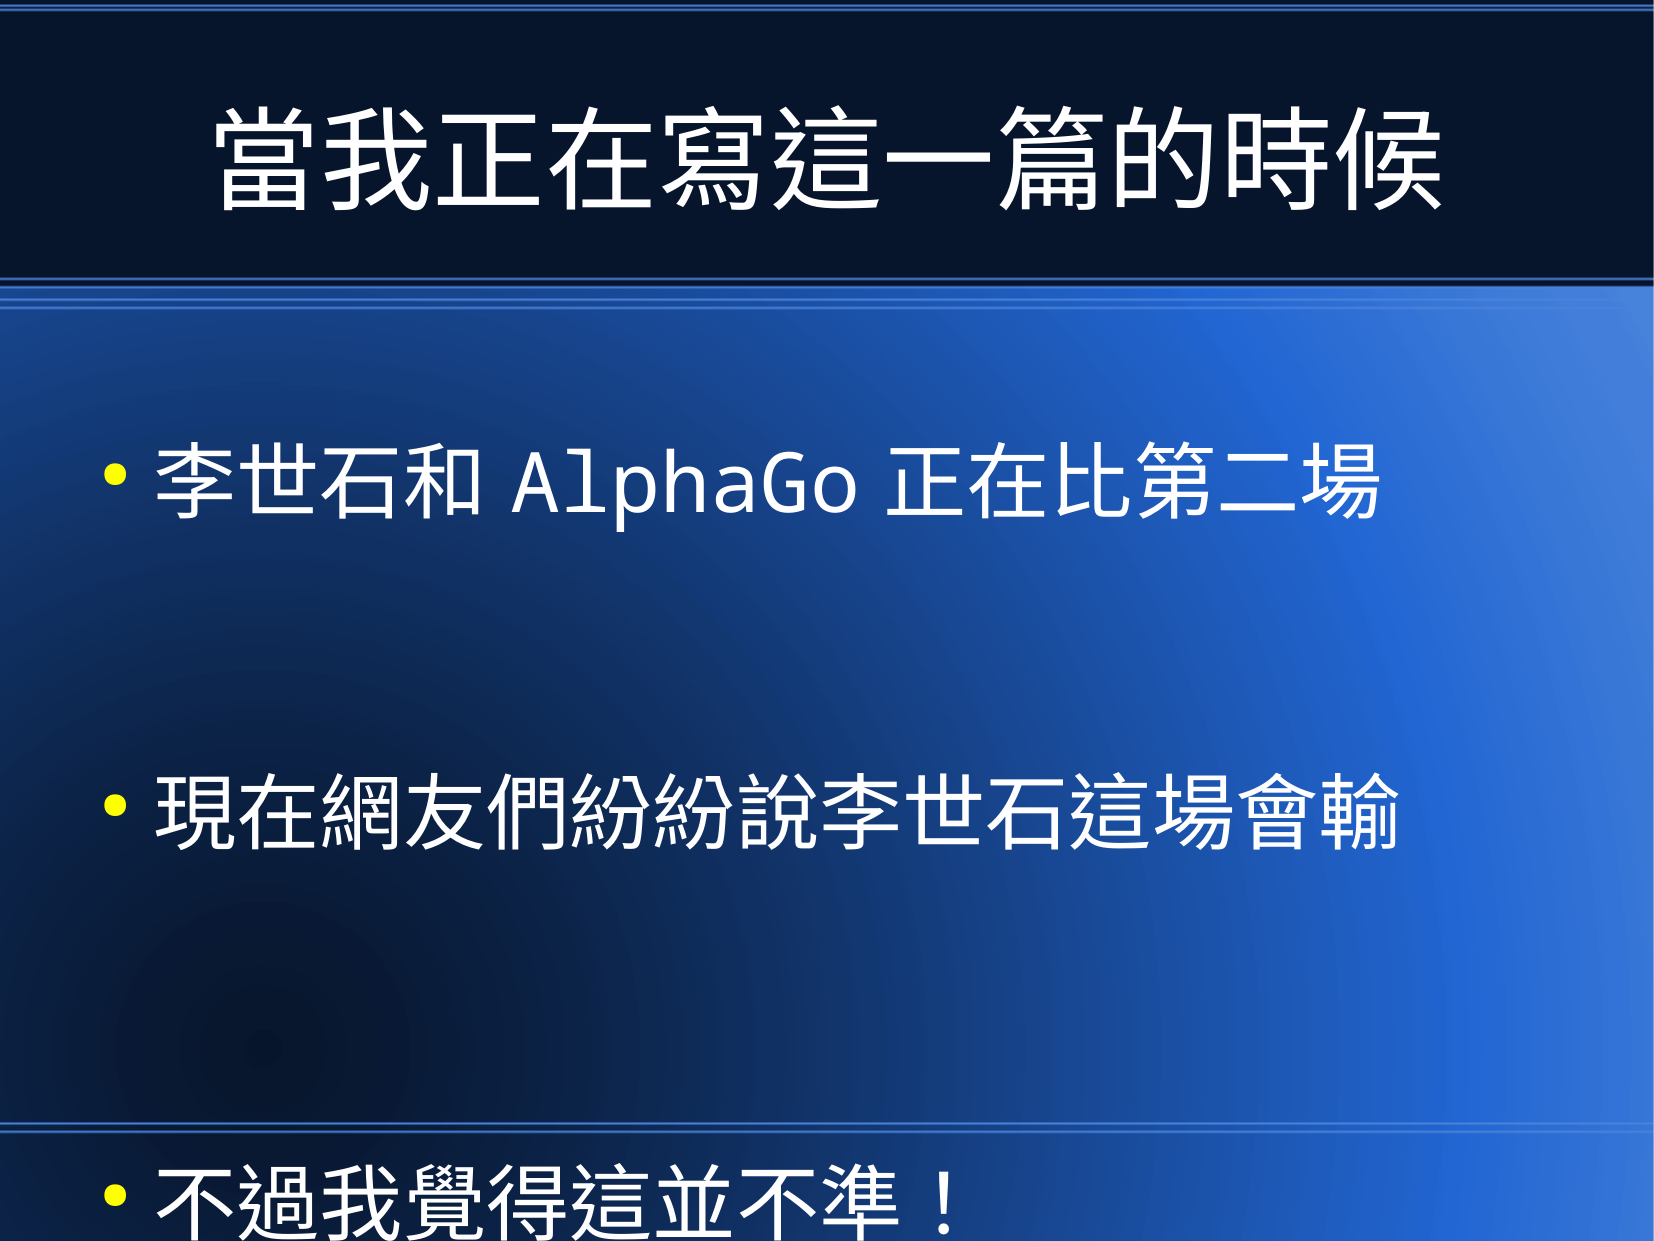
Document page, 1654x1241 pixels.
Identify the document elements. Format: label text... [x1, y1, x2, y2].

title 當我正在寫這一篇的時候 [82, 49, 1571, 257]
picture [0, 0, 1654, 1241]
list 李世石和AlphaGo正在比第二場 現在網友們紛紛說李世石這場會輸 不過我覺得這並不準！ [82, 355, 1571, 1241]
